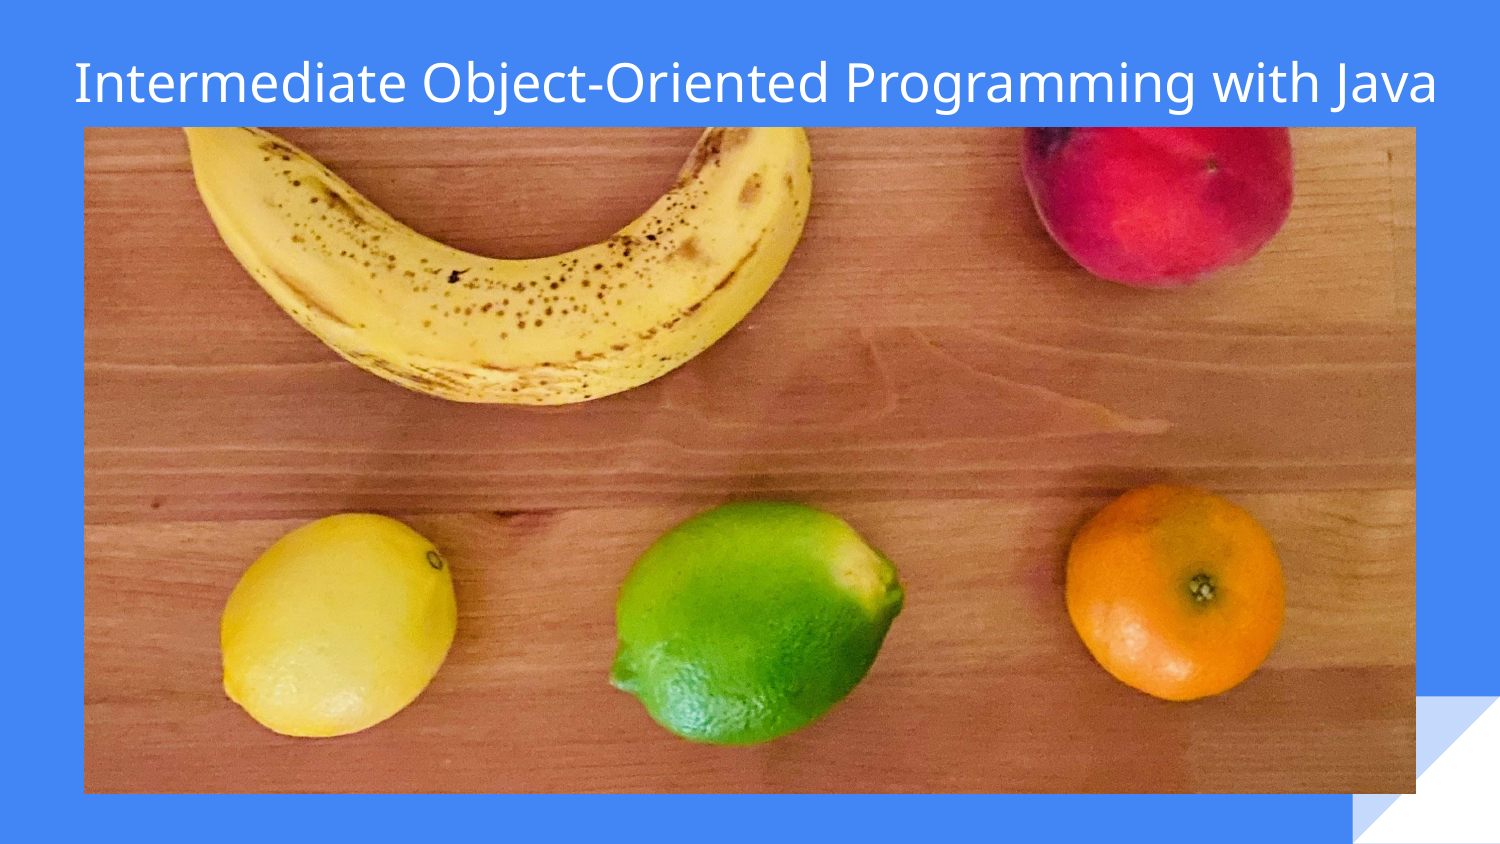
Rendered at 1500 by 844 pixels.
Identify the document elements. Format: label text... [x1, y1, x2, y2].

picture [84, 127, 1416, 794]
title Intermediate Object-Oriented Programming with Java [59, 34, 1463, 128]
